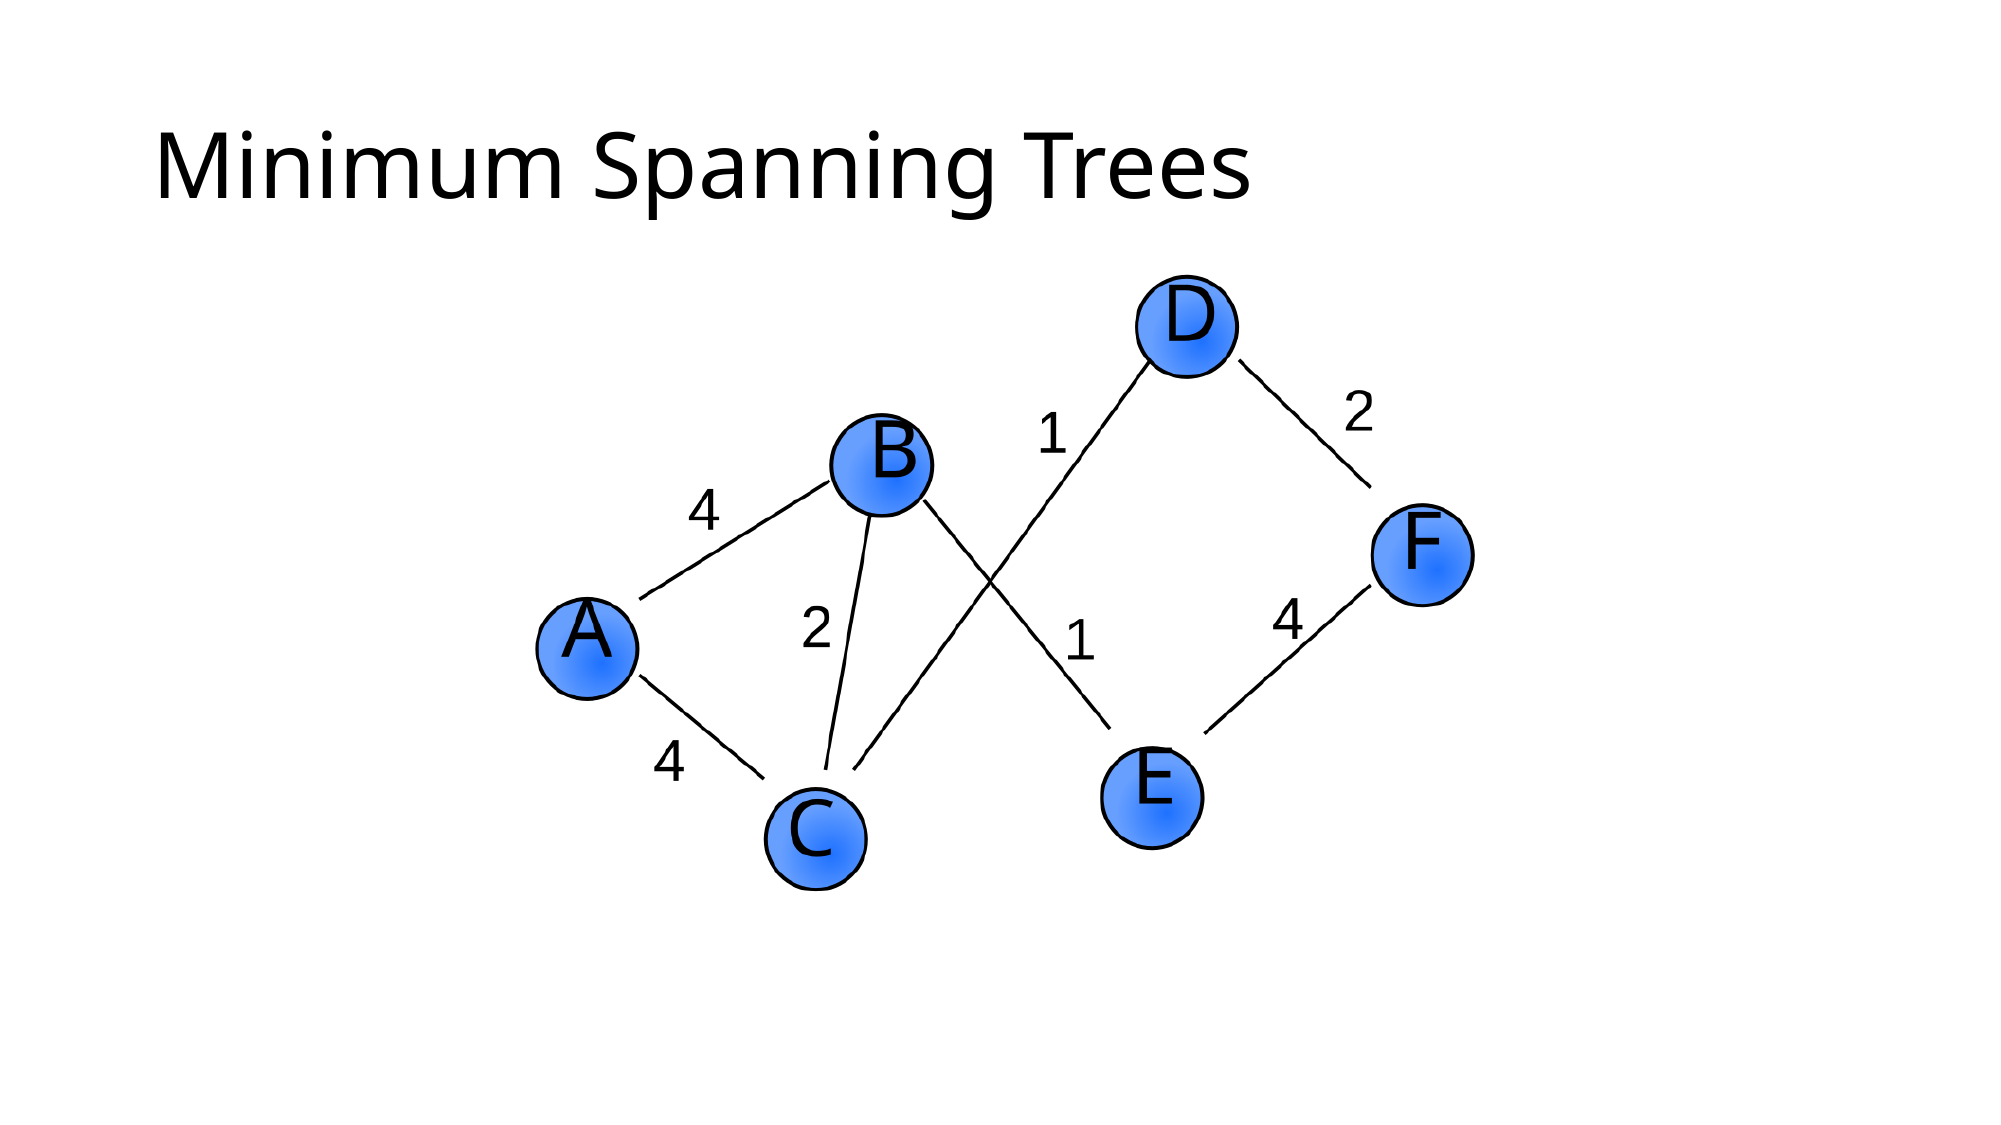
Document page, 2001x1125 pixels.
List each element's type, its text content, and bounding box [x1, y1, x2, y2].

title Minimum Spanning Trees [137, 59, 1863, 278]
picture [394, 278, 1607, 908]
